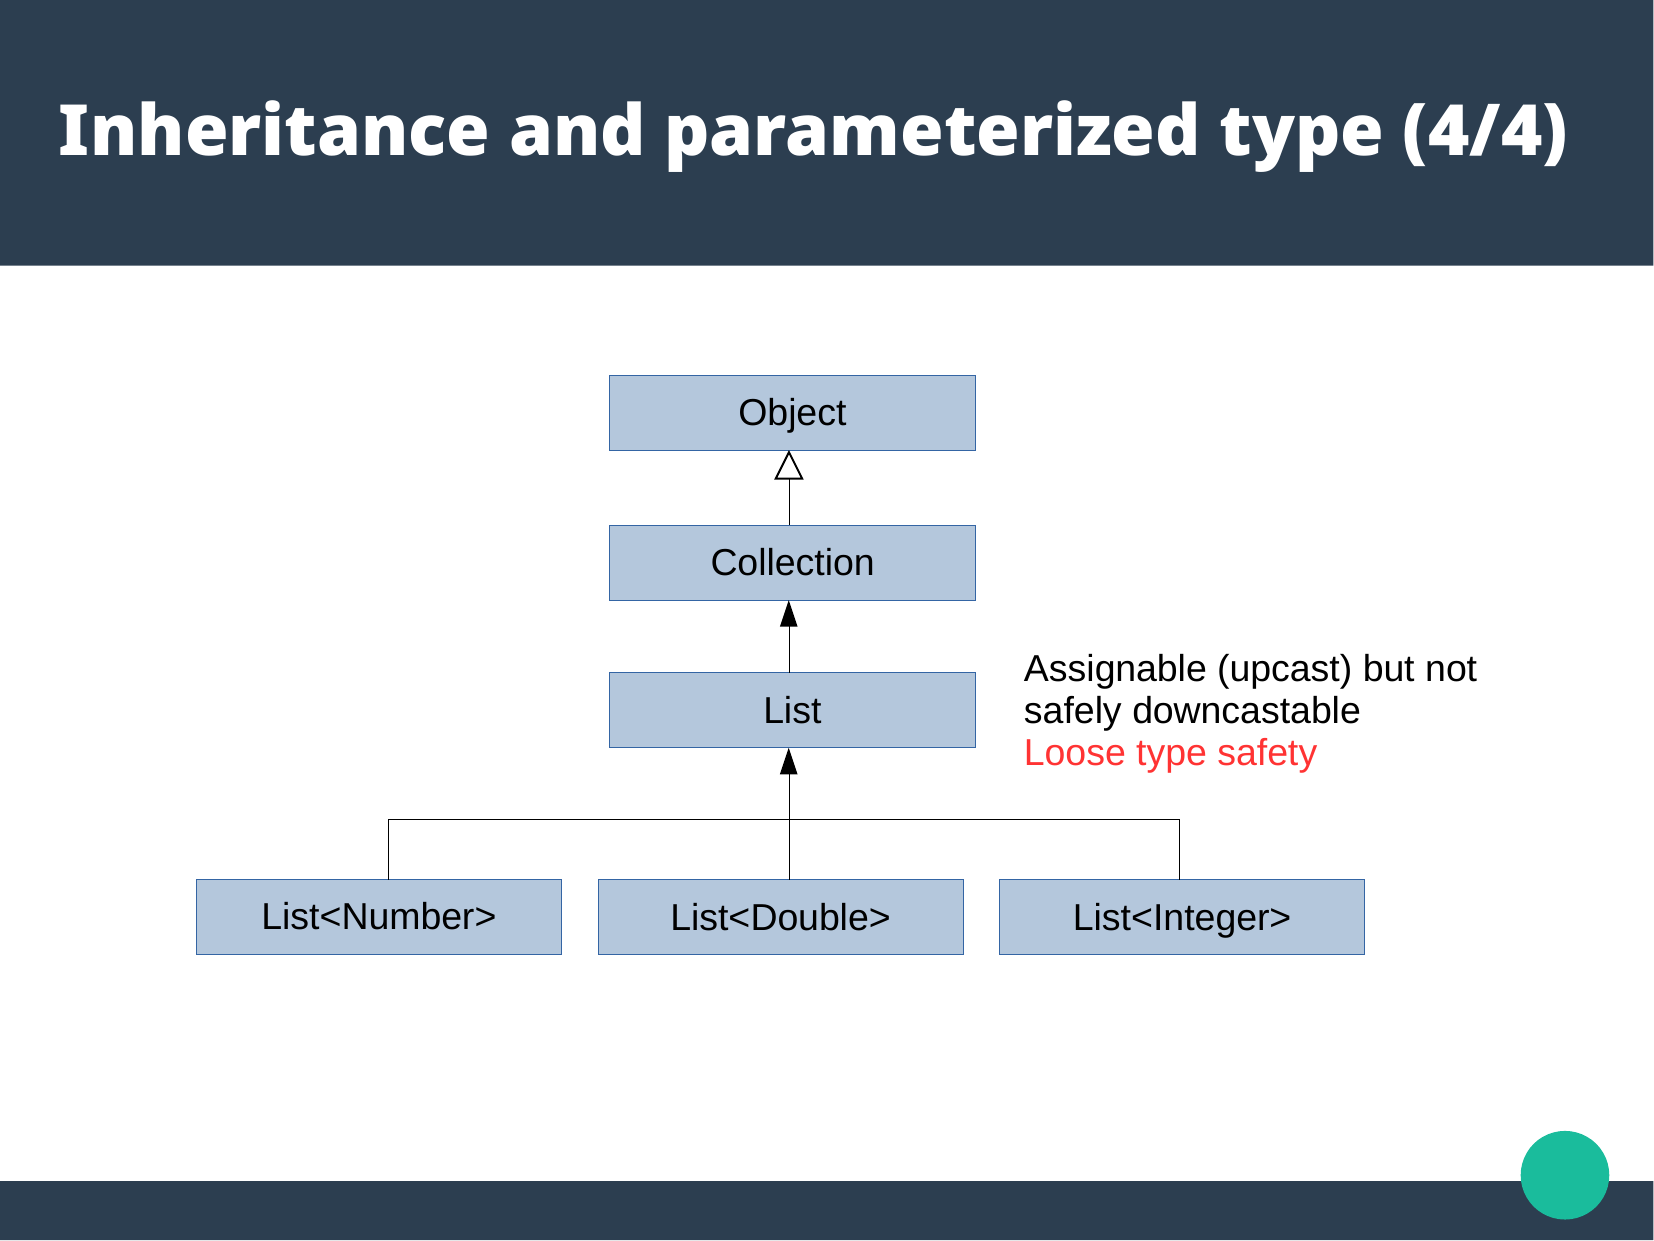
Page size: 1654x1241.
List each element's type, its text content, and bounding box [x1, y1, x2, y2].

text_box List<Number> [196, 879, 562, 955]
title Inheritance and parameterized type (4/4) [59, 49, 1595, 207]
text_box List<Integer> [999, 879, 1365, 955]
text_box List [609, 672, 976, 748]
text_box Assignable (upcast) but not safely downcastable Loose type safety [1009, 640, 1520, 781]
text_box Object [609, 375, 976, 451]
text_box Collection [609, 525, 976, 601]
text_box List<Double> [598, 879, 964, 955]
